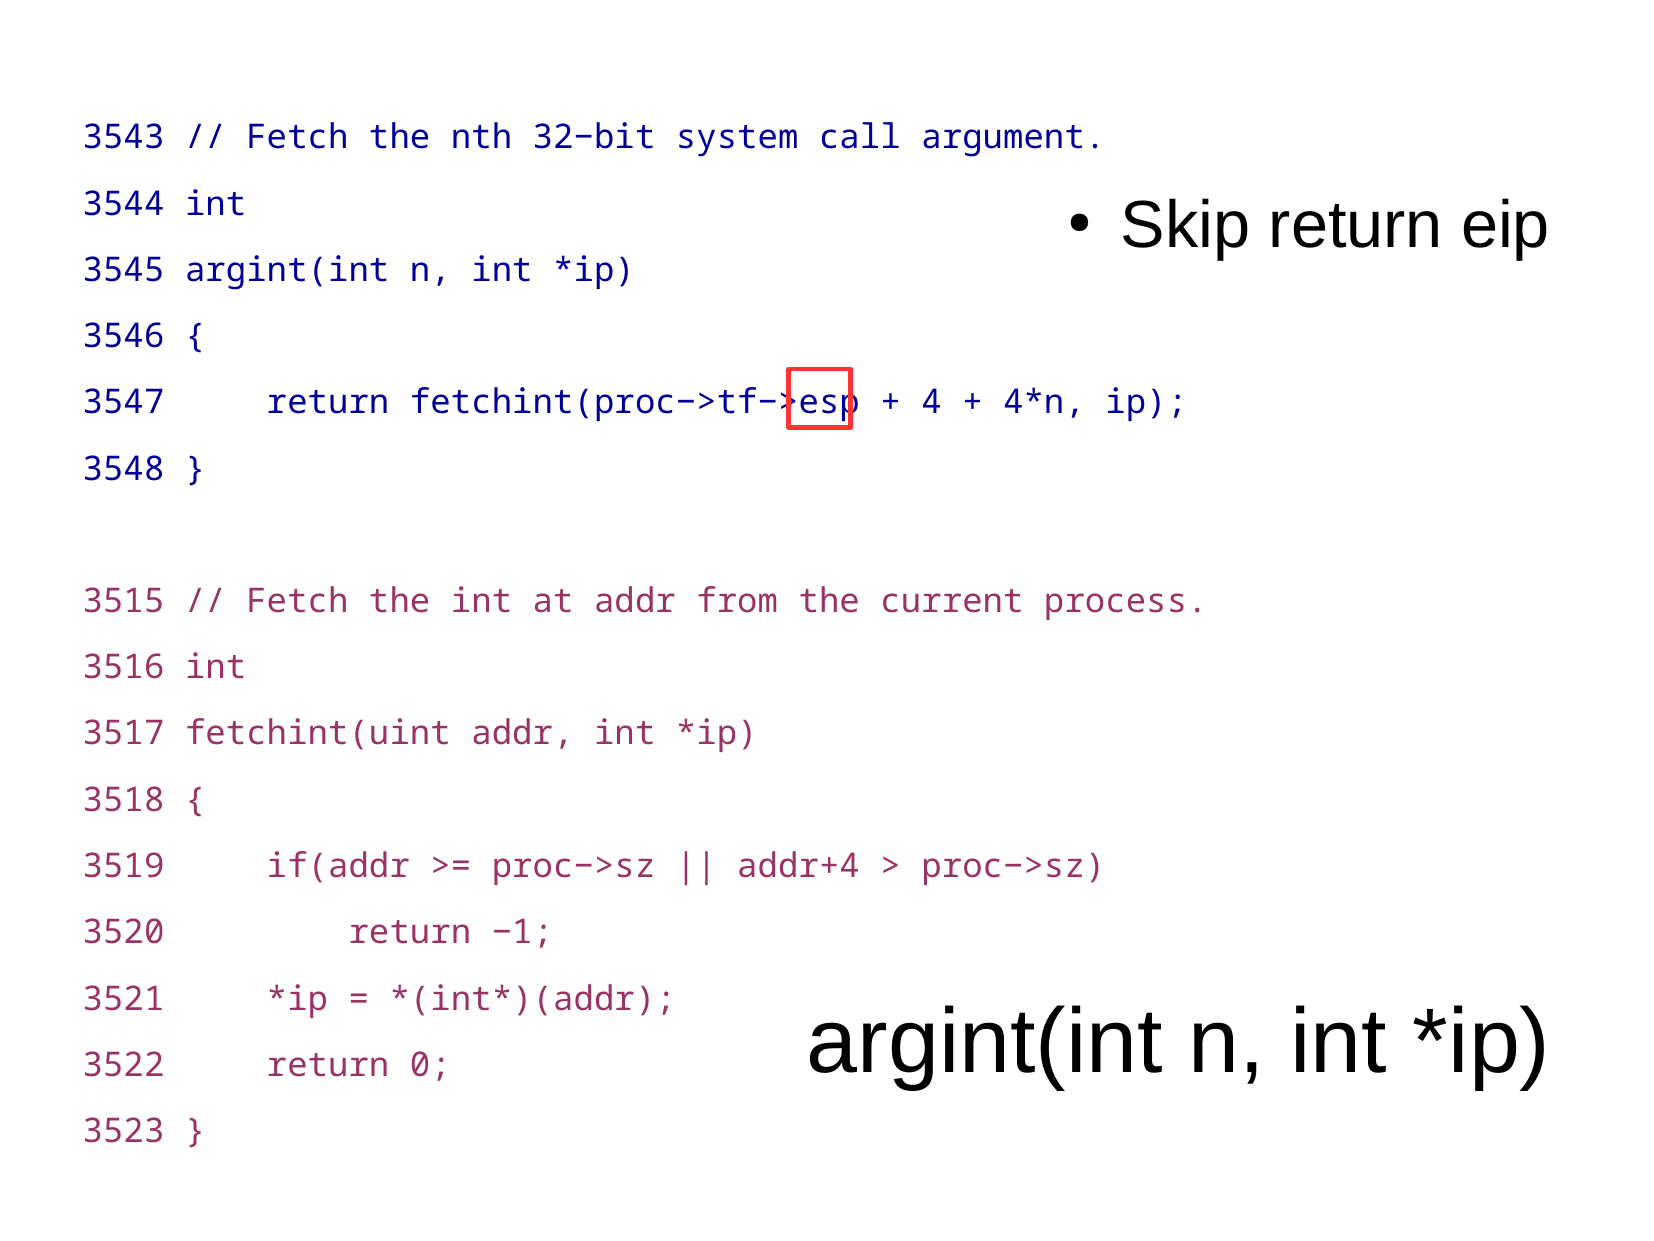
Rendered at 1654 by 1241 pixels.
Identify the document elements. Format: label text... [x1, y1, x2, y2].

list Skip return eip [1050, 187, 1576, 676]
list 3543 // Fetch the nth 32−bit system call argument. 3544 int 3545 argint(int n, int *ip) 3546 { 3547 return fetchint(proc−>tf−>esp + 4 + 4*n, ip); 3548 } 3515 // Fetch the int at addr from the current process. 3516 int 3517 fetchint(uint addr, int *ip) 3518 { 3519 if(addr >= proc−>sz || addr+4 > proc−>sz) 3520 return −1; 3521 *ip = *(int*)(addr); 3522 return 0; 3523 } [82, 112, 1571, 1163]
